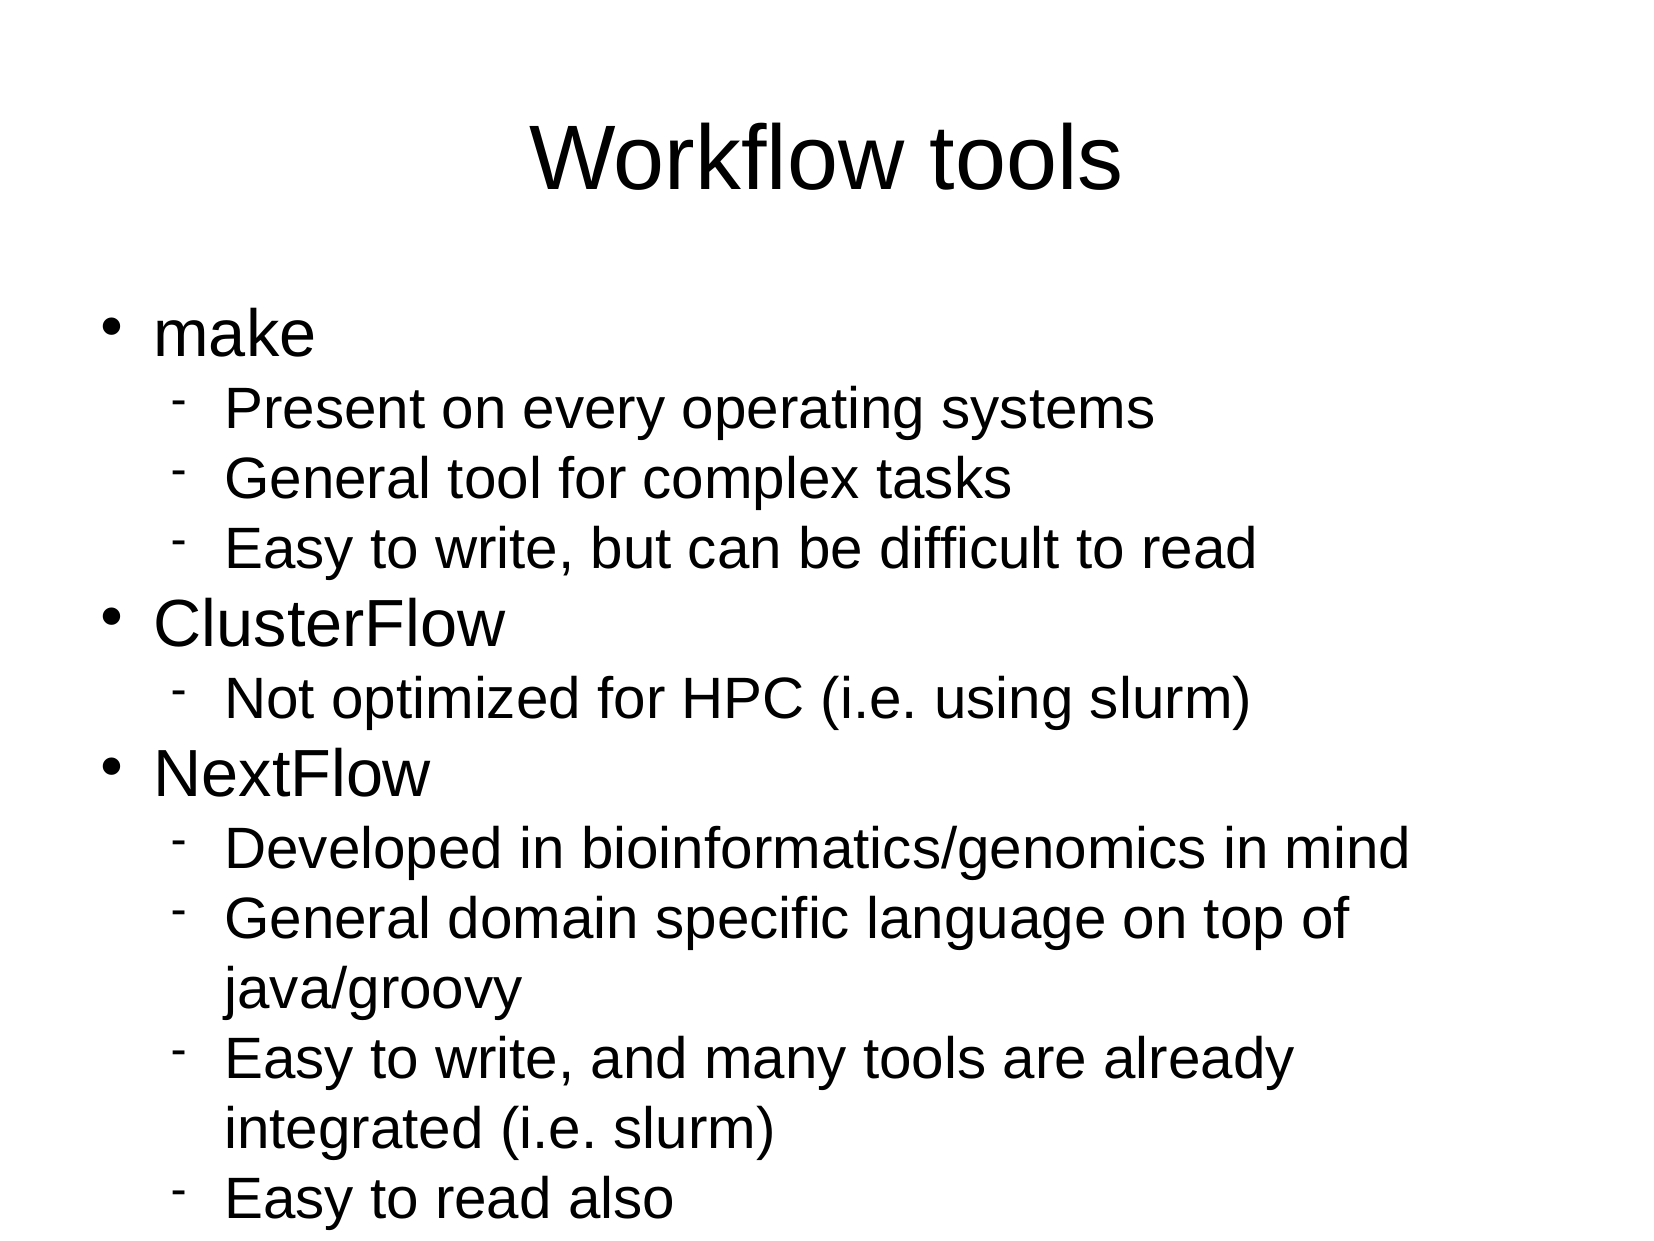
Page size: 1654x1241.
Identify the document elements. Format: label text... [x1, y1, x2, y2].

text_box make Present on every operating systems General tool for complex tasks Easy to write, but can be difficult to read ClusterFlow Not optimized for HPC (i.e. using slurm) NextFlow Developed in bioinformatics/genomics in mind General domain specific language on top of java/groovy Easy to write, and many tools are already integrated (i.e. slurm) Easy to read also [82, 290, 1571, 1010]
text_box Workflow tools [82, 49, 1571, 257]
